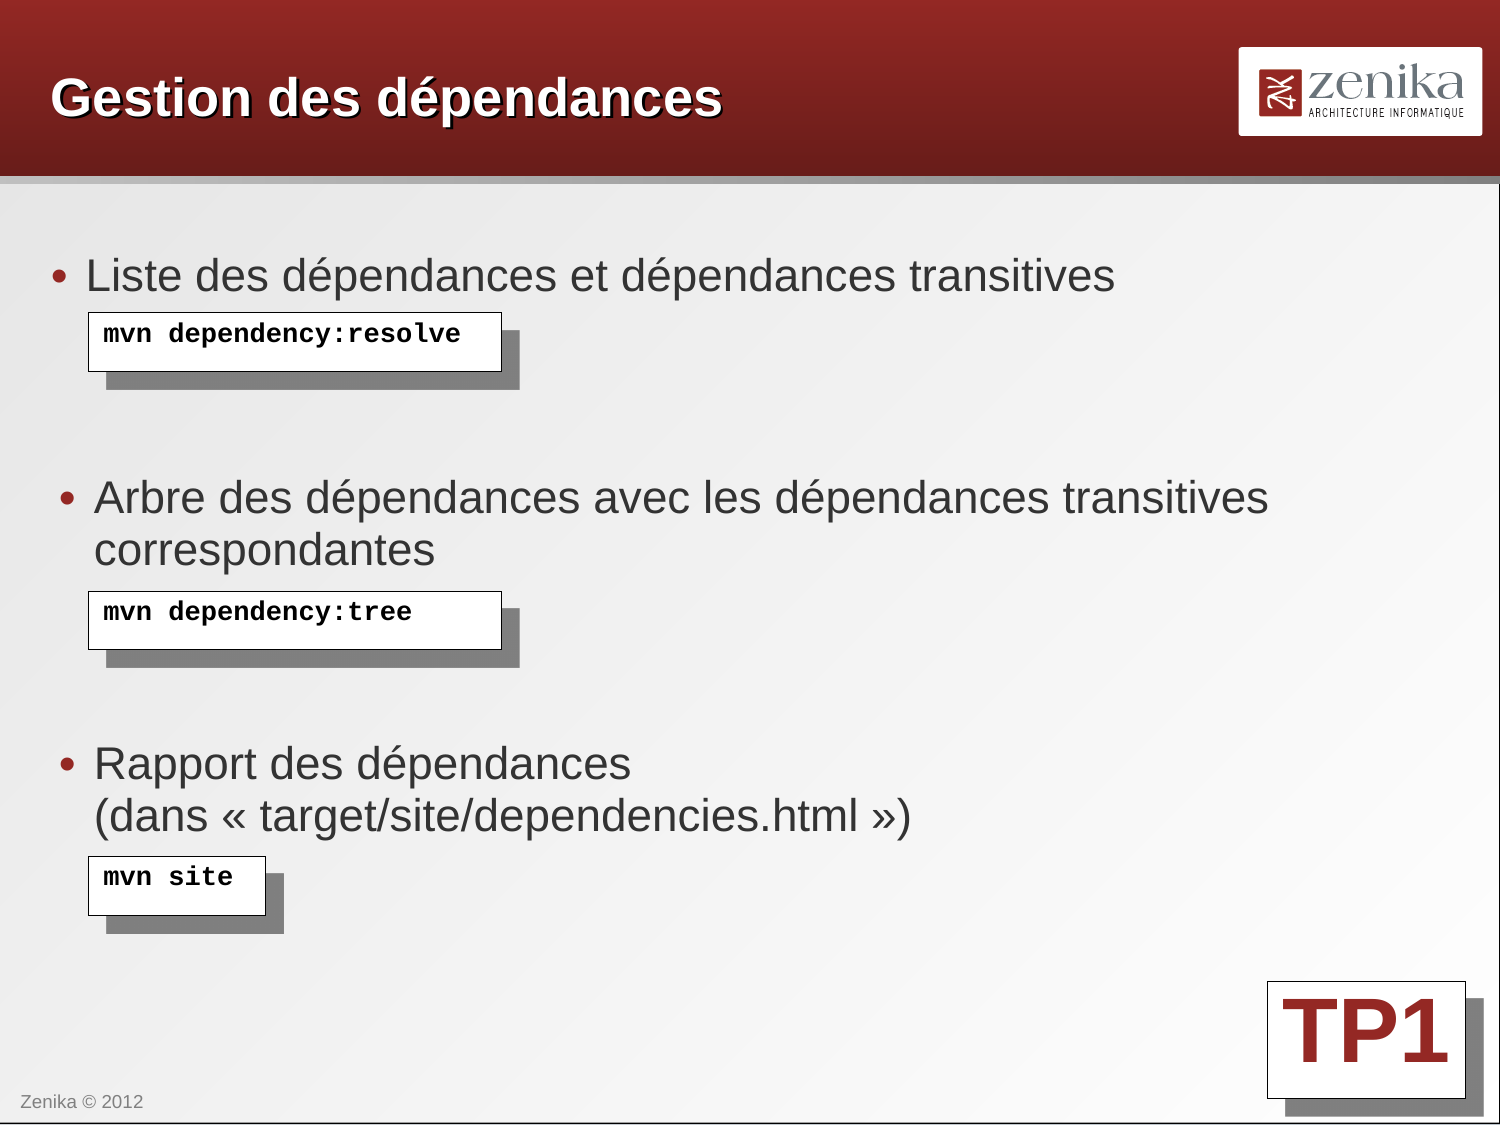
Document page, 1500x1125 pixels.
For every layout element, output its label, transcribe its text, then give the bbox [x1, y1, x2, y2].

list Rapport des dépendances (dans « target/site/dependencies.html ») [59, 738, 1444, 841]
list Liste des dépendances et dépendances transitives [50, 249, 1435, 325]
text_box mvn dependency:resolve [88, 325, 502, 372]
title Gestion des dépendances [50, 15, 1206, 180]
text_box mvn site [88, 856, 266, 916]
text_box TP1 [1267, 981, 1466, 1099]
picture [1257, 58, 1464, 125]
text_box mvn dependency:tree [88, 591, 502, 650]
list Arbre des dépendances avec les dépendances transitives correspondantes [59, 472, 1444, 576]
